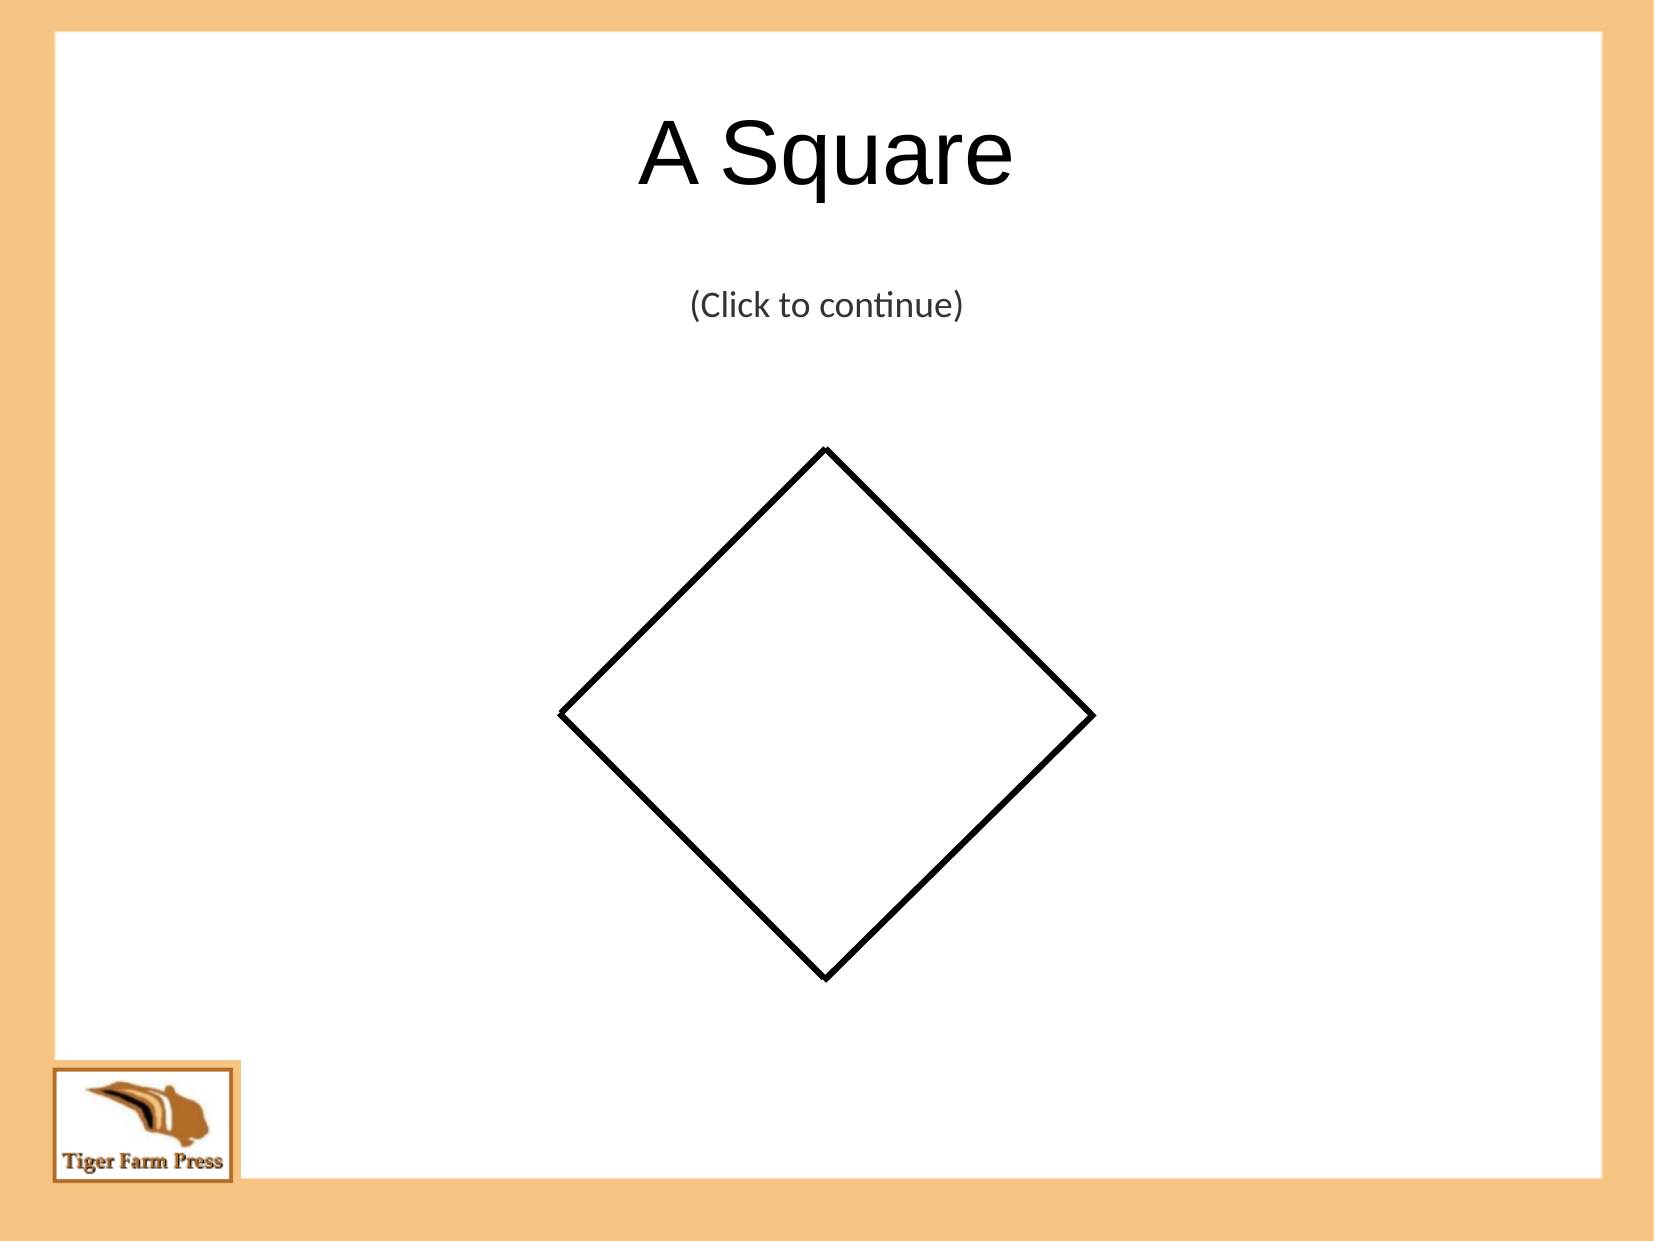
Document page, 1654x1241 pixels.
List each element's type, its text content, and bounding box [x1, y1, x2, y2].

title A Square [82, 49, 1571, 257]
list (Click to continue) [82, 290, 1571, 1109]
picture [0, 0, 1654, 1241]
